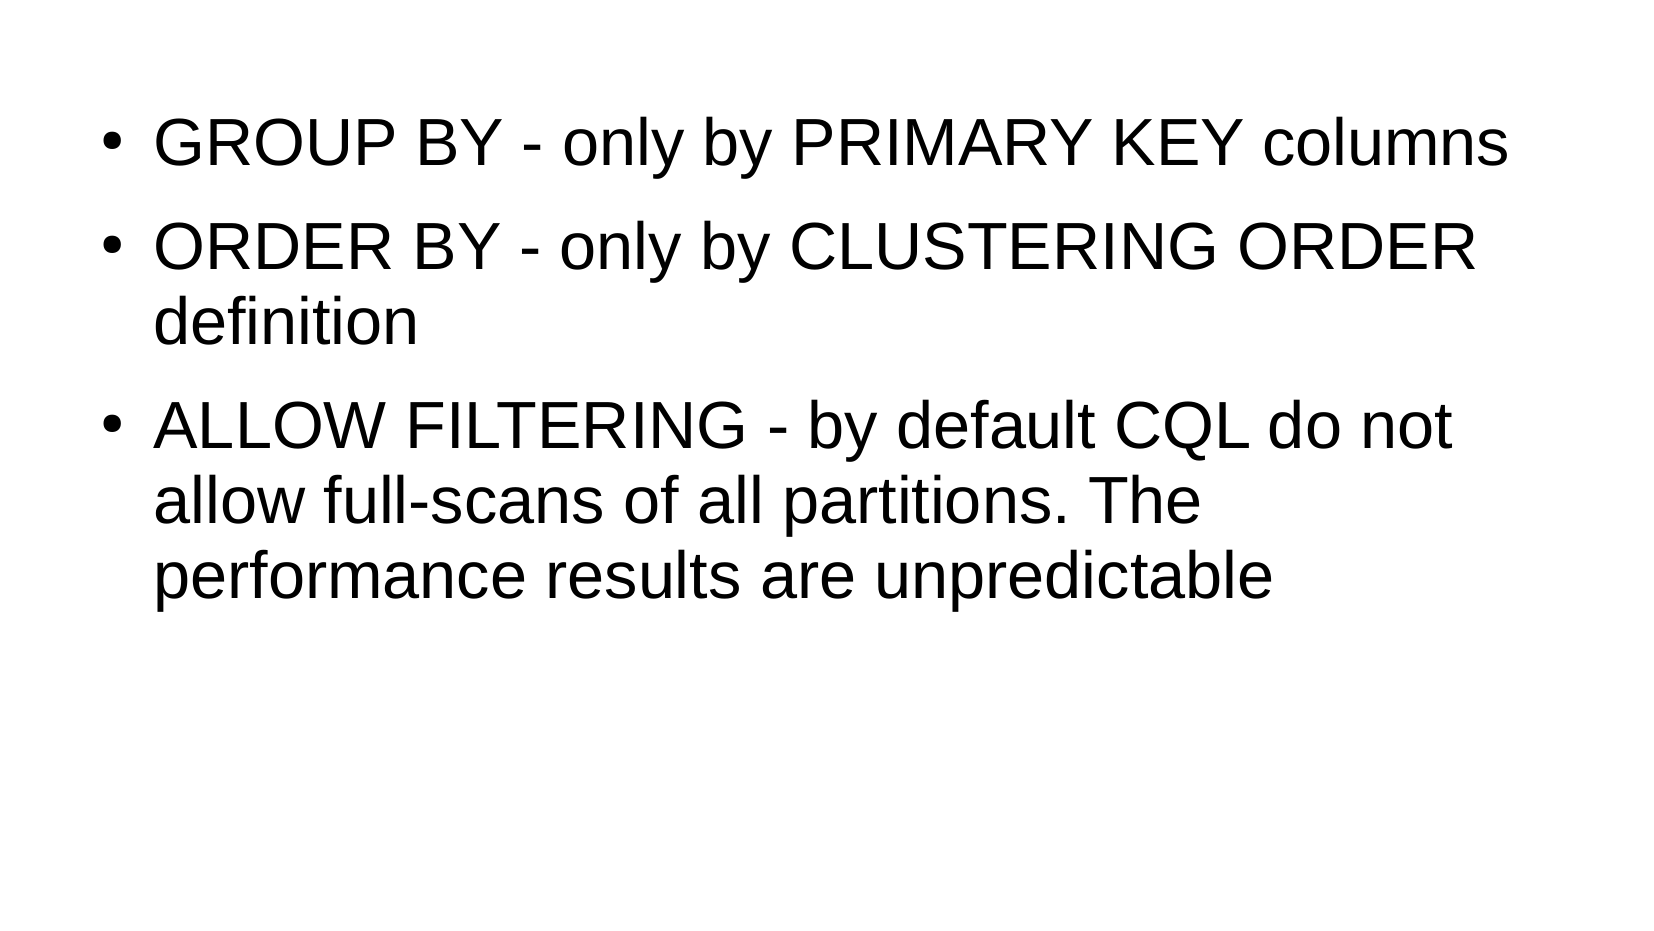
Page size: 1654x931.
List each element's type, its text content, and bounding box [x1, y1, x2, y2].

list GROUP BY - only by PRIMARY KEY columns ORDER BY - only by CLUSTERING ORDER definition ALLOW FILTERING - by default CQL do not allow full-scans of all partitions. The performance results are unpredictable [82, 105, 1571, 826]
